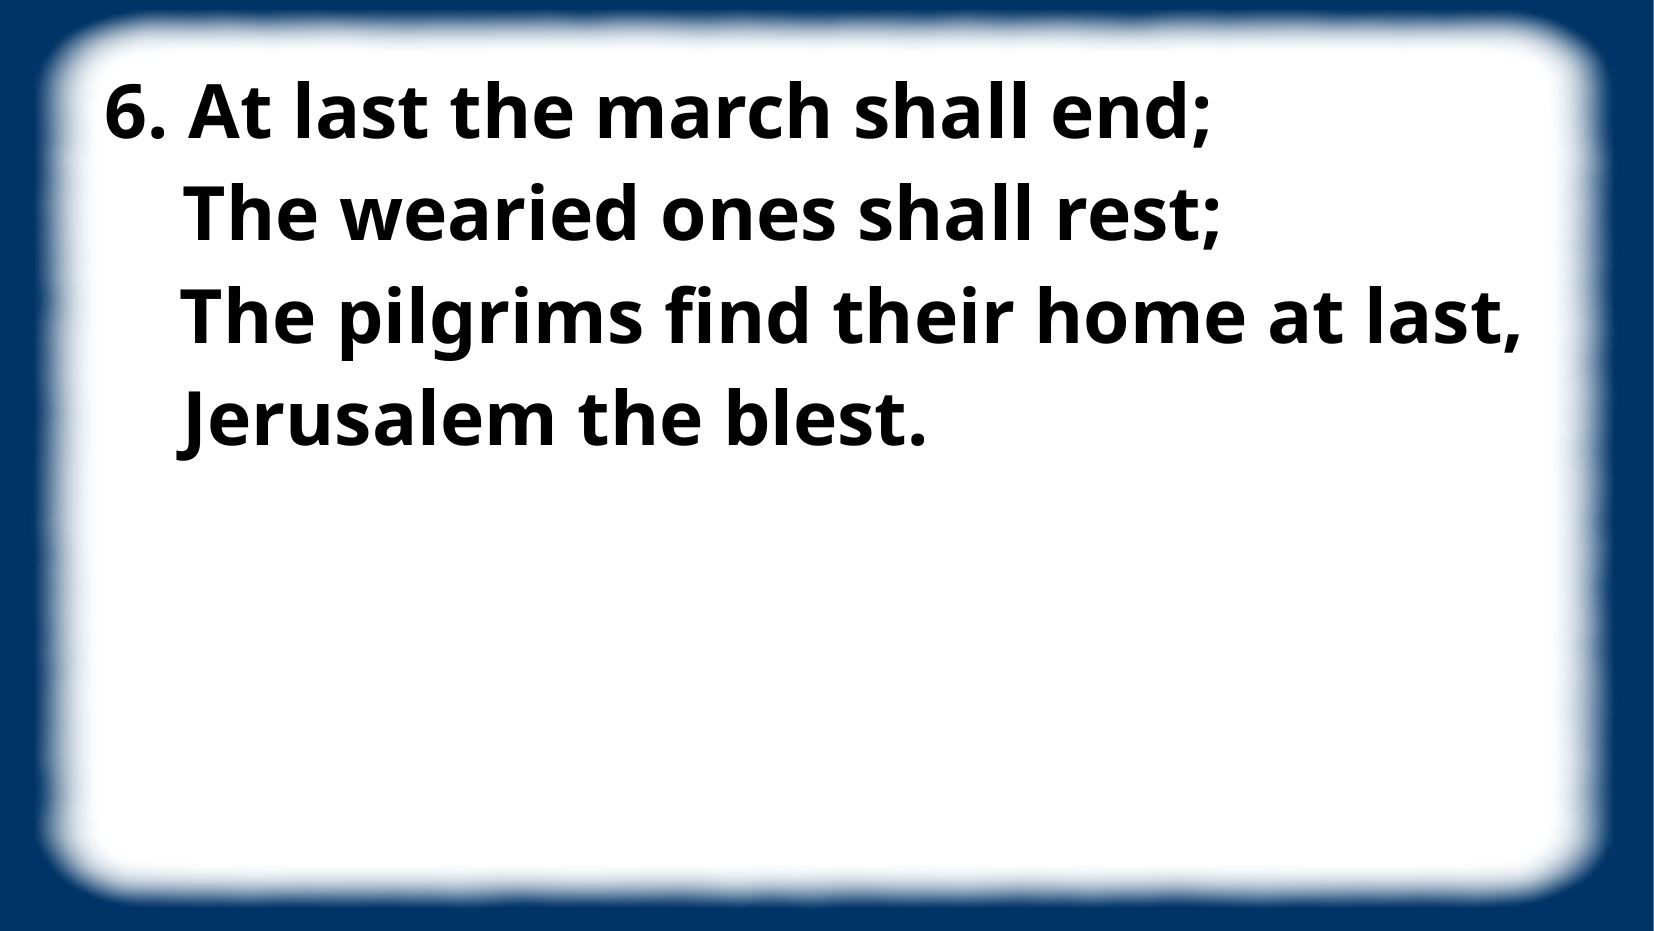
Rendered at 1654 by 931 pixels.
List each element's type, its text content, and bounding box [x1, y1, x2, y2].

picture [0, 0, 1654, 931]
text_box 6. At last the march shall end; The wearied ones shall rest; The pilgrims find their home at last, Jerusalem the blest. [90, 50, 1561, 466]
